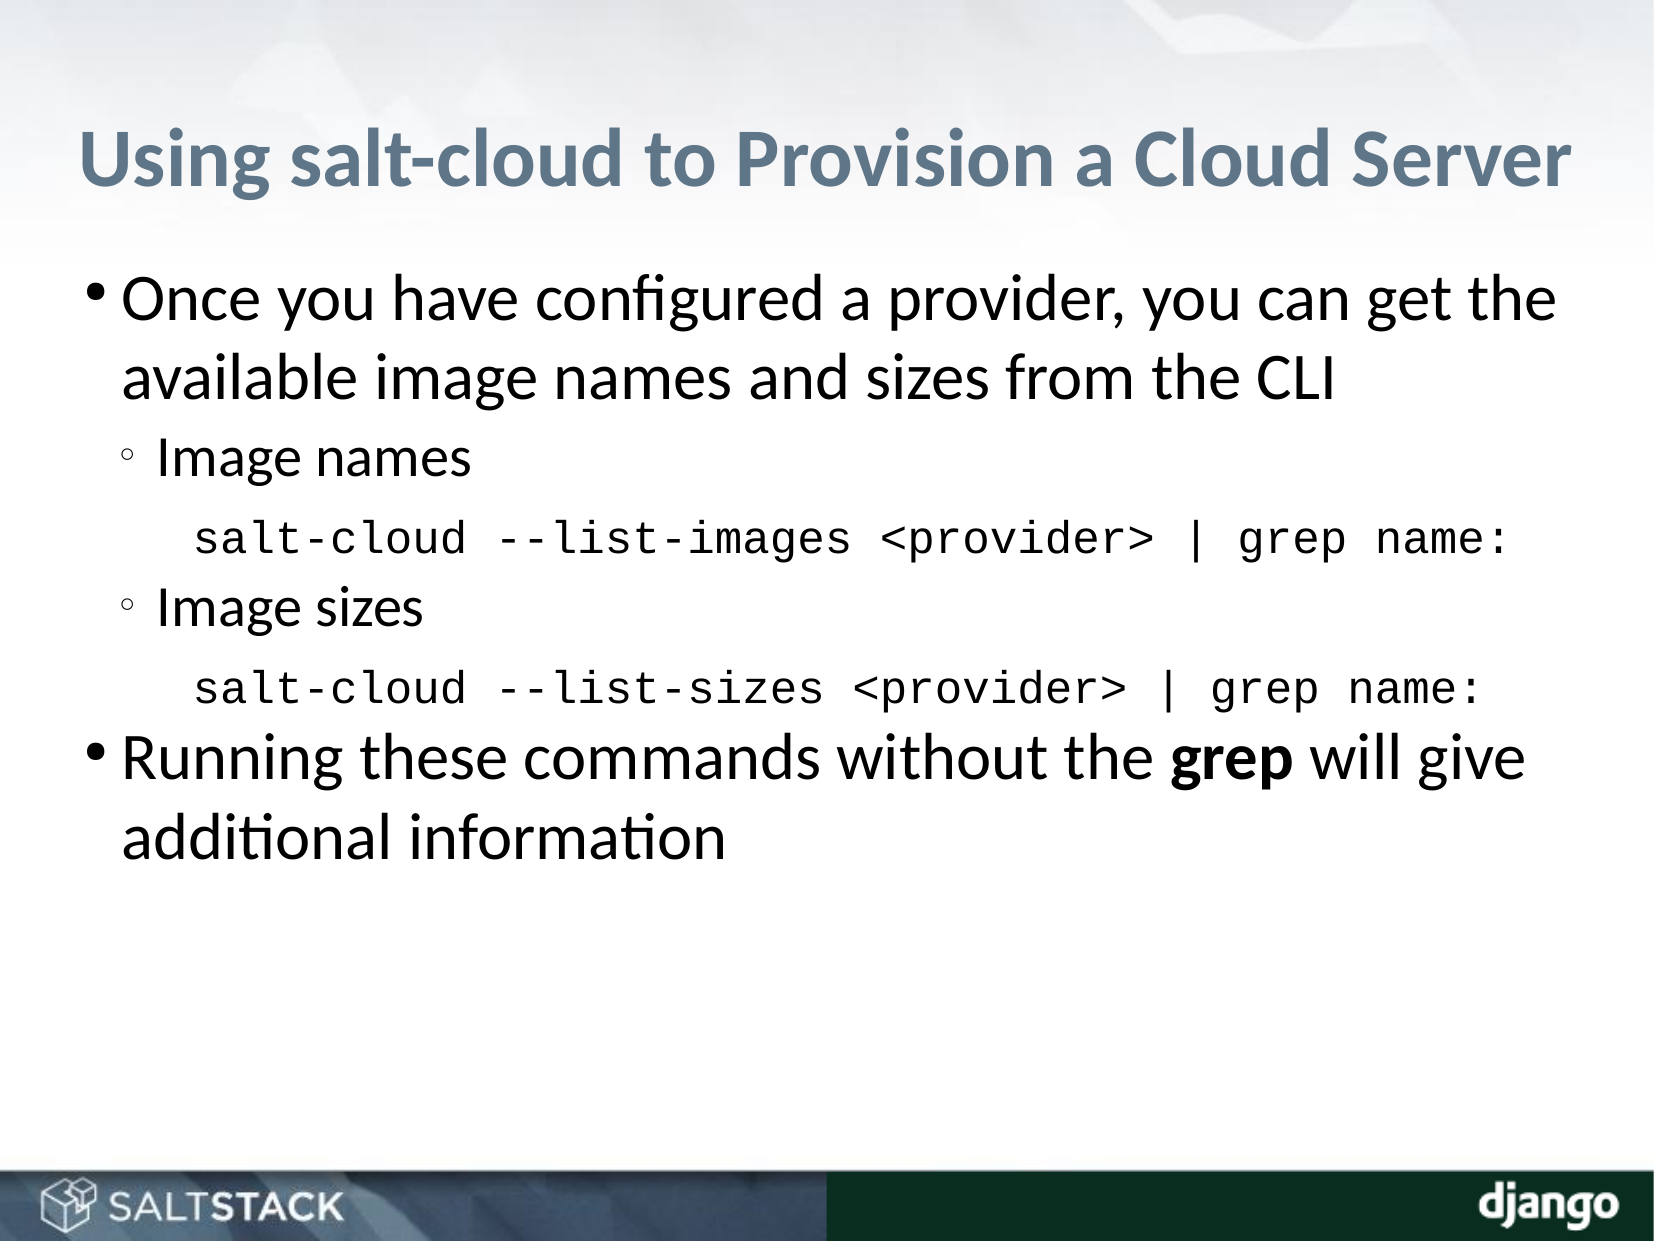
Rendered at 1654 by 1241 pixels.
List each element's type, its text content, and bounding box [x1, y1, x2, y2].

picture [0, 0, 1654, 1241]
text_box Using salt-cloud to Provision a Cloud Server [82, 49, 1571, 245]
text_box Once you have configured a provider, you can get the available image names and sizes from the CLI Image names salt-cloud --list-images <provider> | grep name: Image sizes salt-cloud --list-sizes <provider> | grep name: Running these commands without the grep will give additional information [69, 245, 1585, 1125]
